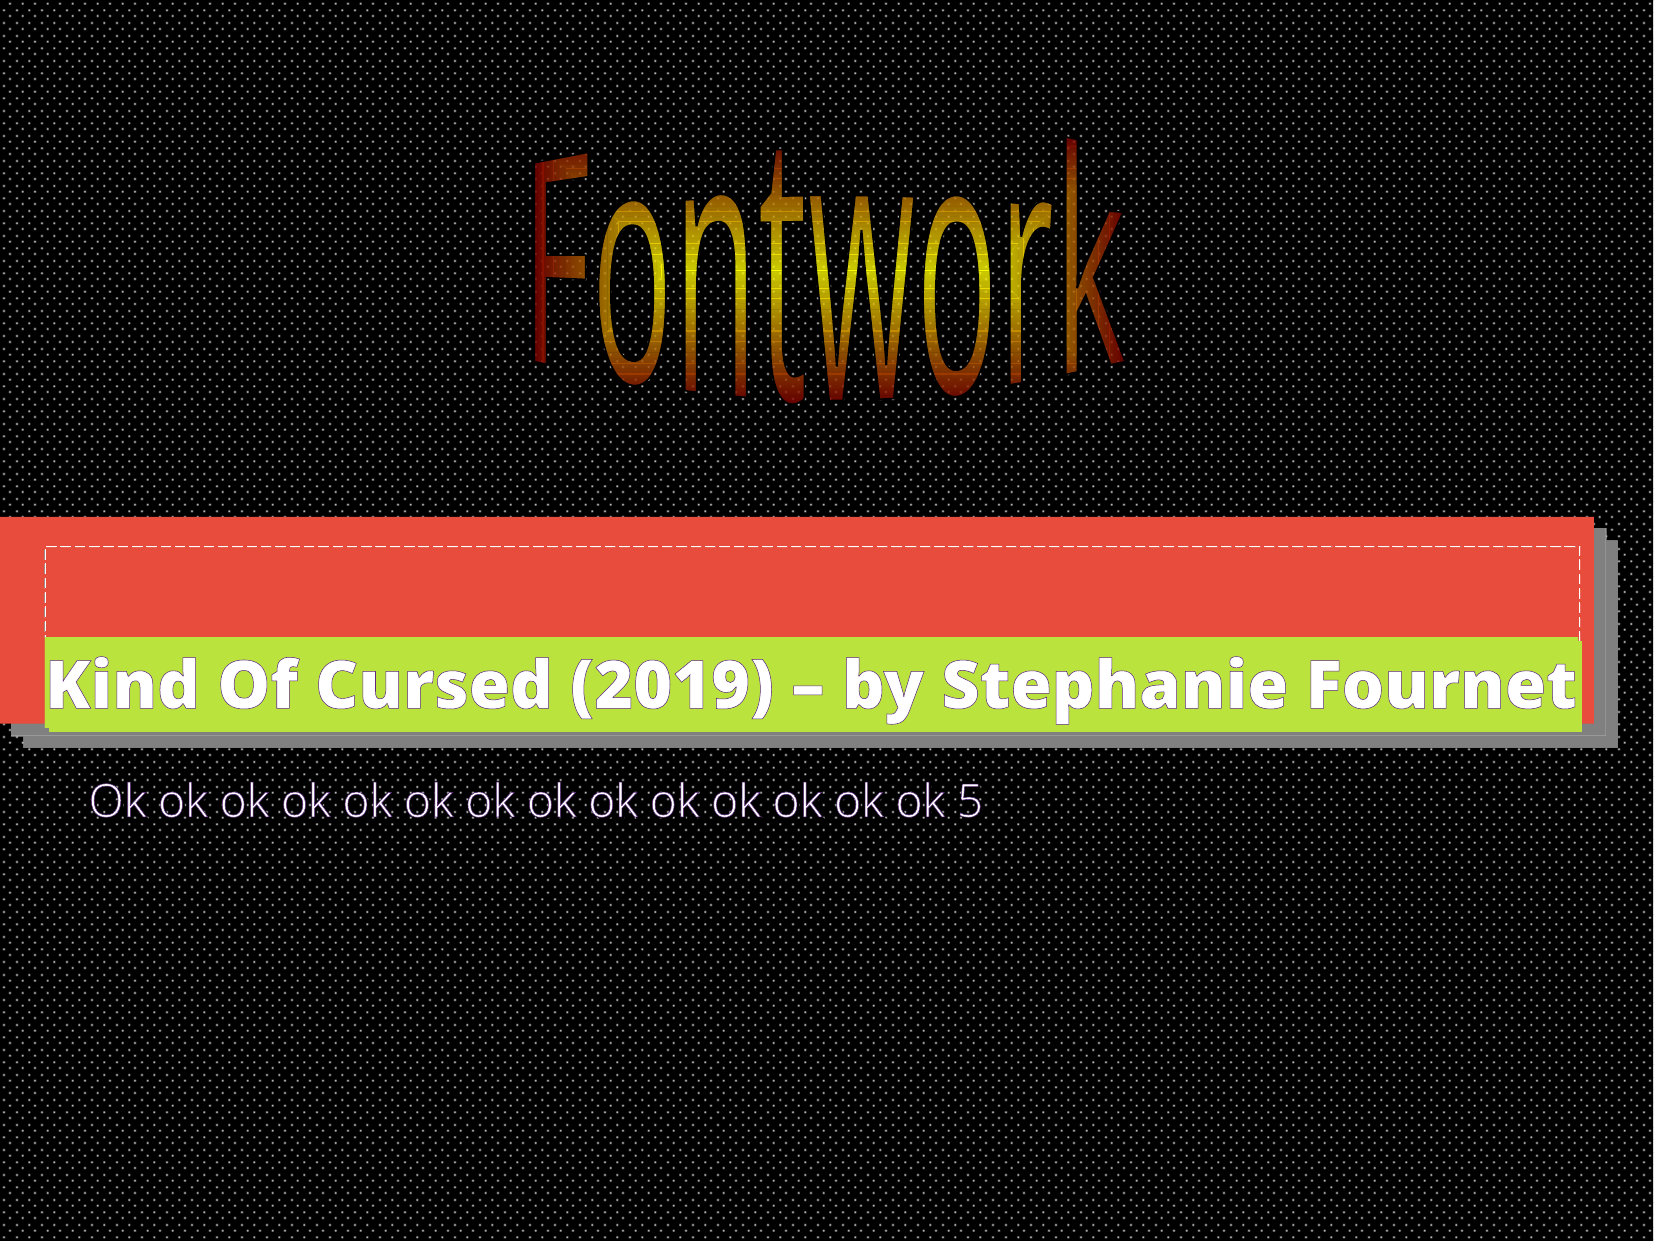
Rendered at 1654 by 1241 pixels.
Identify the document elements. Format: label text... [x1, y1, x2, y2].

picture [0, 0, 1654, 1241]
text_box Fontwork [923, 195, 991, 397]
text_box Fontwork [1009, 201, 1053, 385]
text_box Fontwork [1065, 136, 1125, 375]
text_box Fontwork [759, 149, 805, 405]
title Kind Of Cursed (2019) – by Stephanie Fournet [45, 546, 1580, 695]
text_box Fontwork [808, 195, 915, 401]
text_box Fontwork [598, 200, 666, 386]
text_box Fontwork [534, 152, 589, 365]
text_box Fontwork [684, 194, 747, 398]
subtitle Ok ok ok ok ok ok ok ok ok ok ok ok ok ok 5 [88, 767, 1594, 1182]
